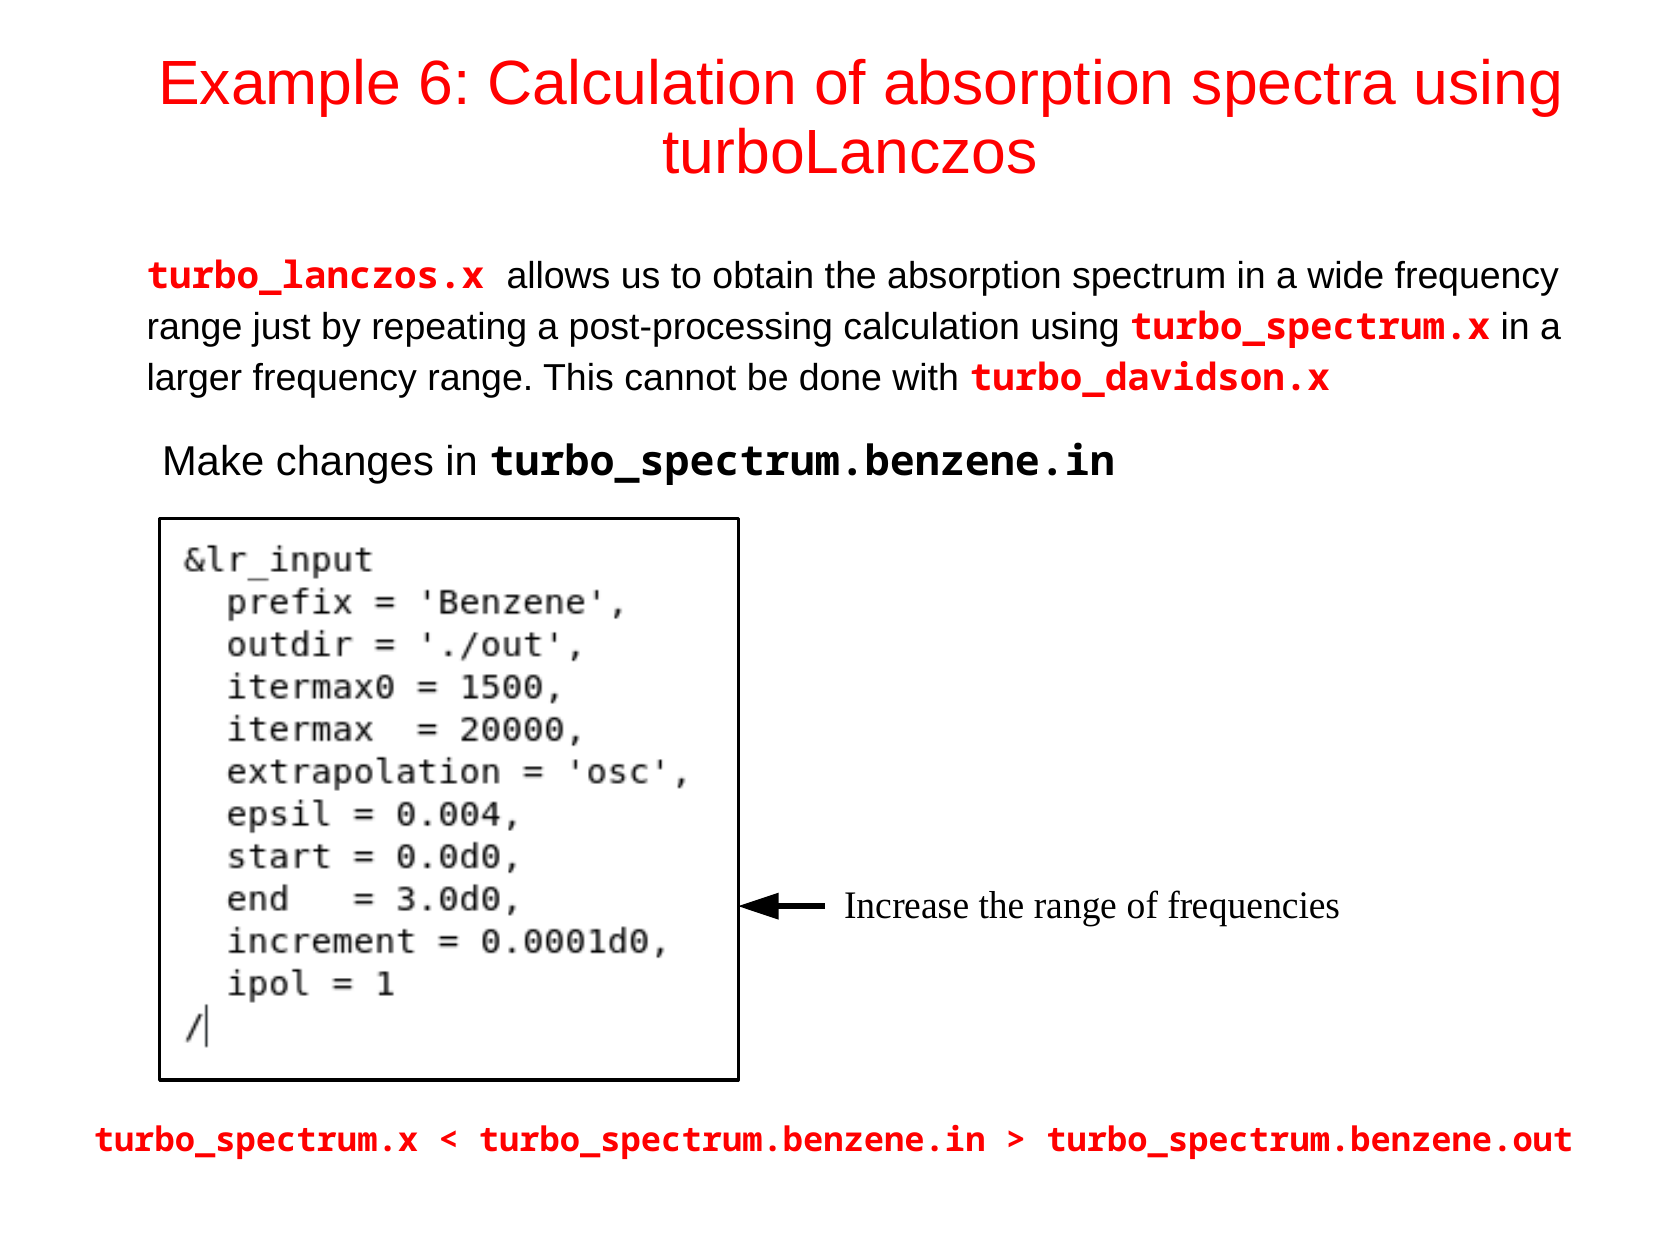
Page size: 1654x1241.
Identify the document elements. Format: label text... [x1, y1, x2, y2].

list turbo_lanczos.x allows us to obtain the absorption spectrum in a wide frequency range just by repeating a post-processing calculation using turbo_spectrum.x in a larger frequency range. This cannot be done with turbo_davidson.x [82, 248, 1572, 409]
text_box Example 6: Calculation of absorption spectra using turboLanczos [16, 33, 1654, 202]
list turbo_spectrum.x < turbo_spectrum.benzene.in > turbo_spectrum.benzene.out [30, 1115, 1621, 1201]
chart [724, 760, 1550, 945]
picture [180, 539, 707, 1051]
list Make changes in turbo_spectrum.benzene.in [91, 430, 1234, 511]
